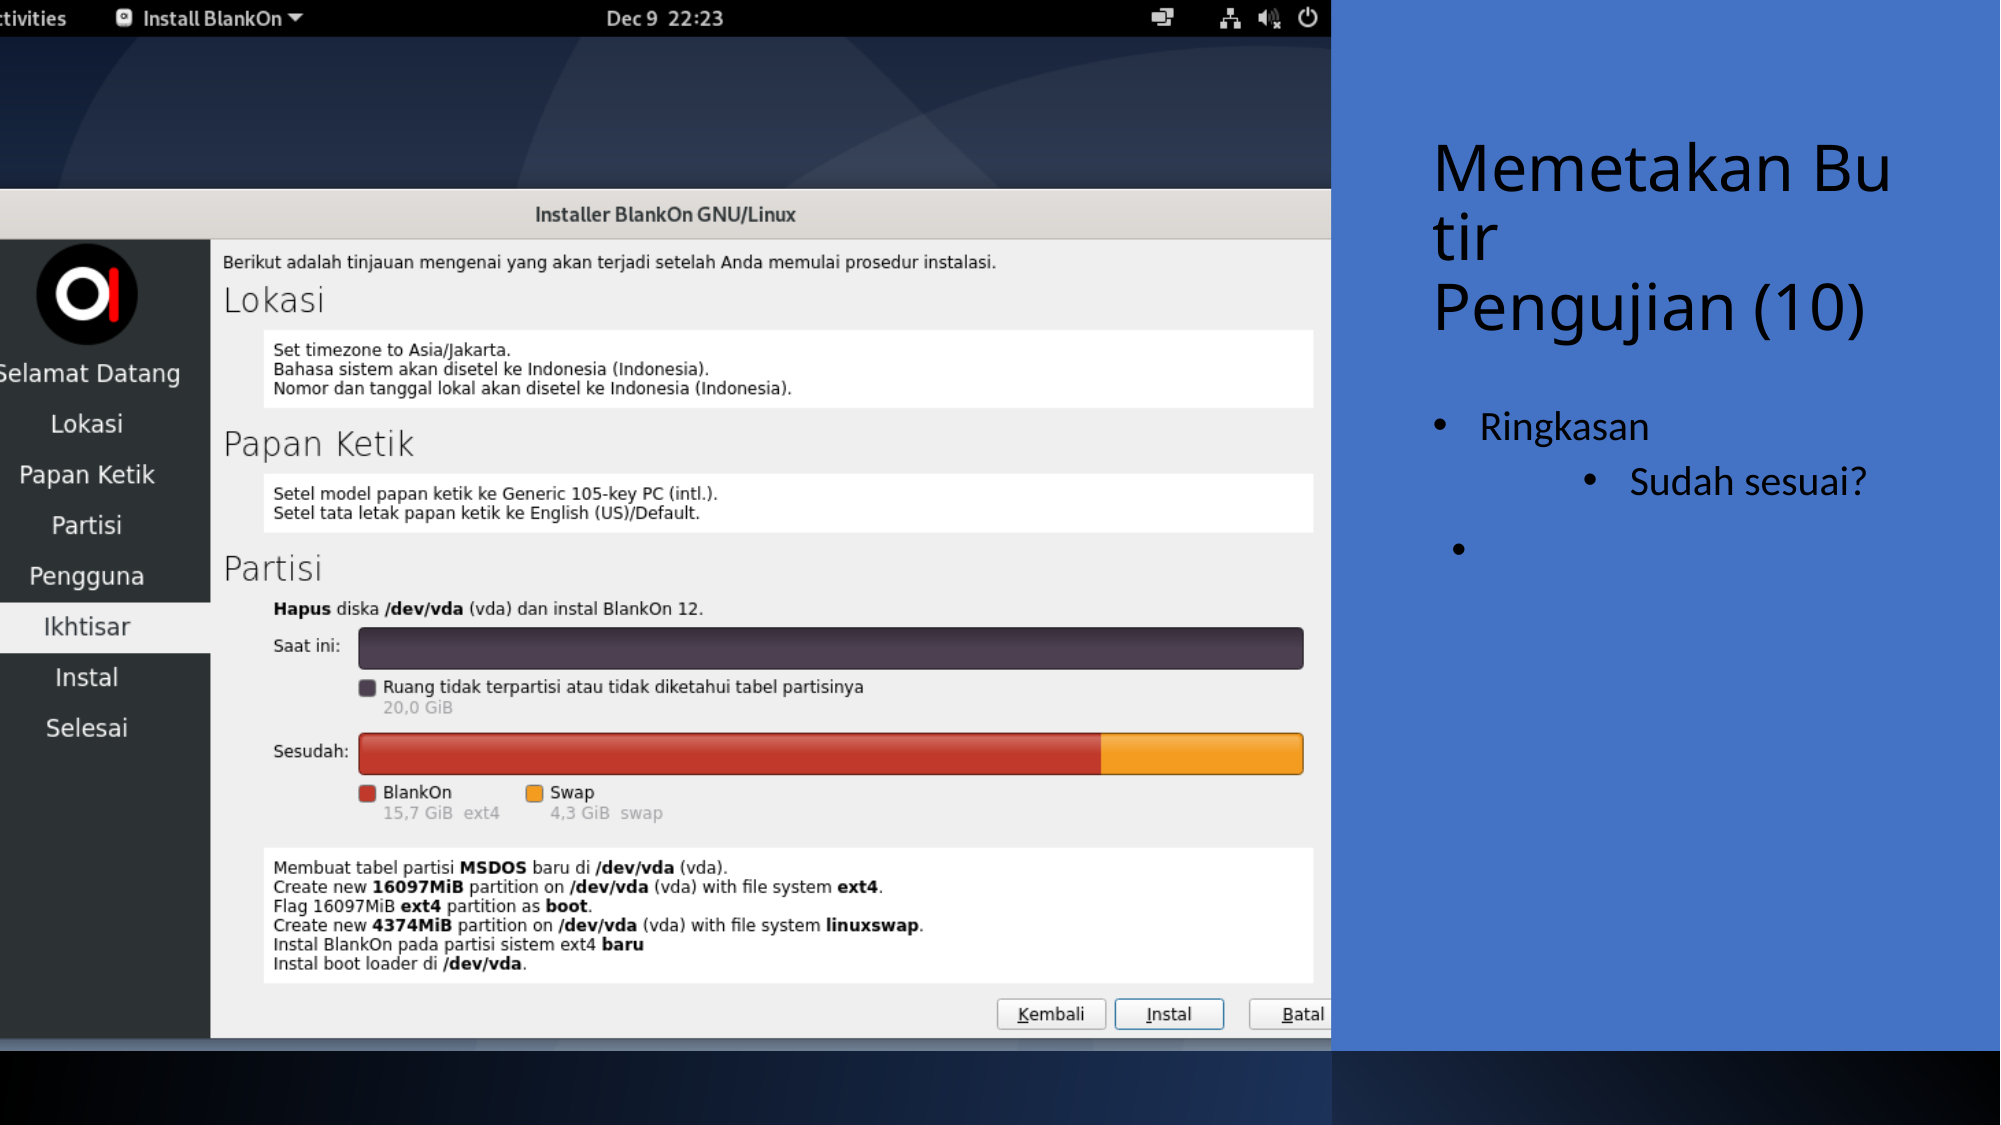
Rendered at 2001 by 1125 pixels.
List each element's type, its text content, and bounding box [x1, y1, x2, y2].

text_box [0, 0, 2000, 1125]
picture [0, 0, 1332, 1051]
title Memetakan Butir Pengujian (10) [1417, 80, 1926, 352]
list Ringkasan Sudah sesuai? [1417, 396, 1901, 978]
